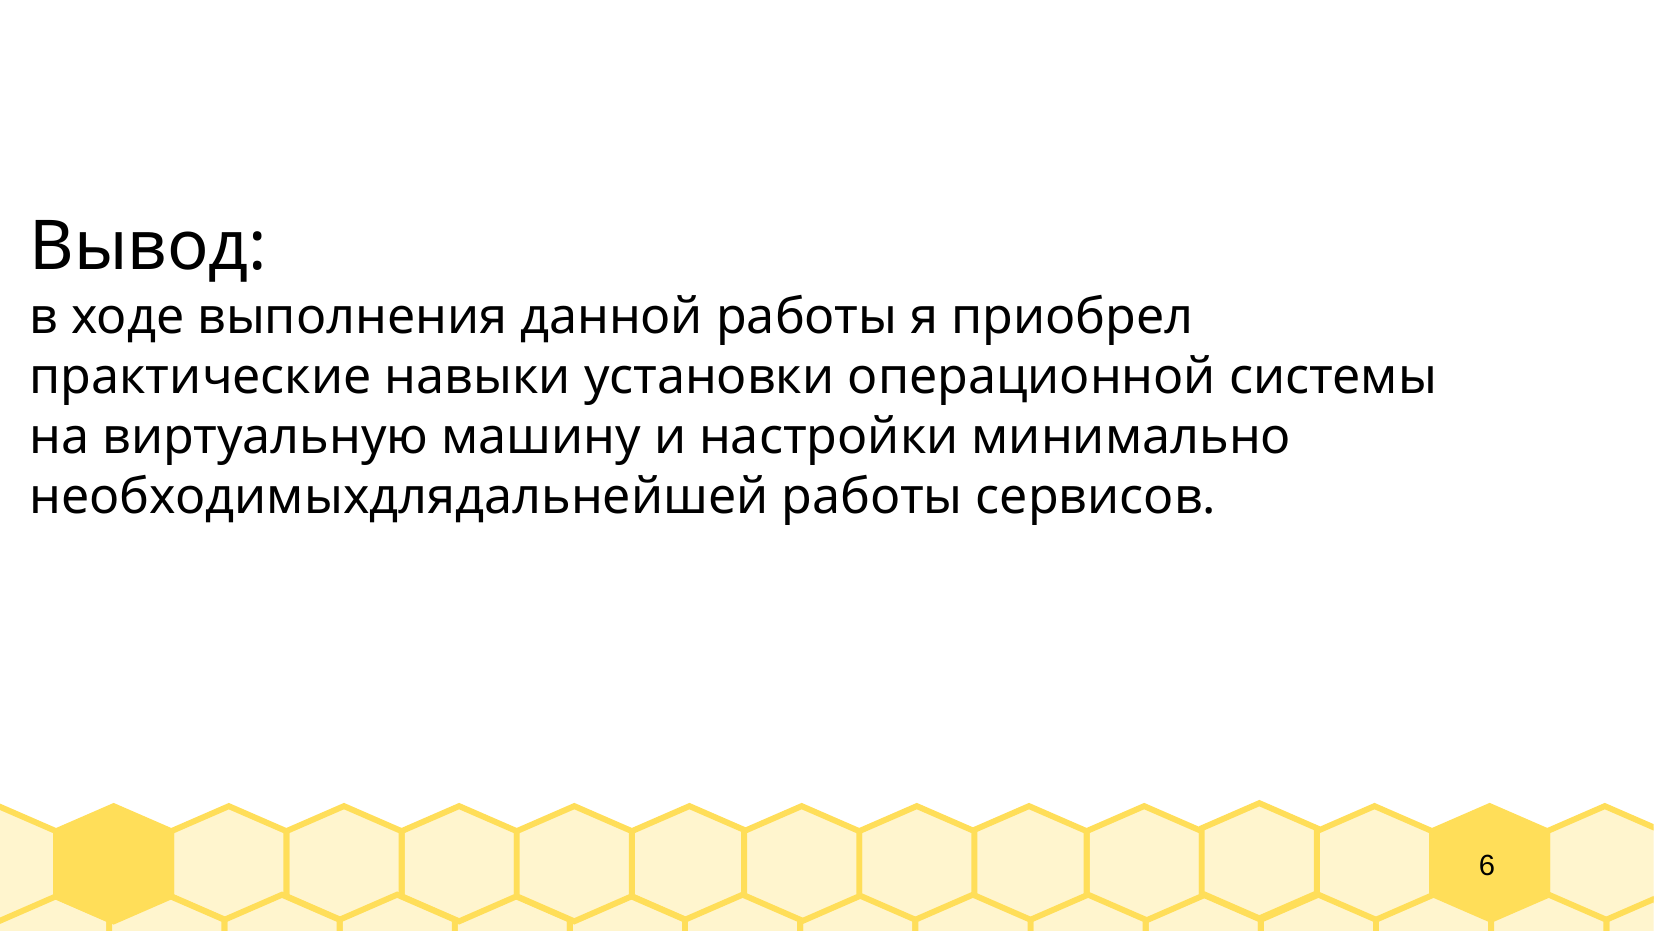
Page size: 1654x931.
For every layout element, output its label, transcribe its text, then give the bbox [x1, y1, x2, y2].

title Вывод: в ходе выполнения данной работы я приобрел практические навыки установки операционной системы на виртуальную машину и настройки минимально необходимыхдлядальнейшей работы сервисов. [29, 198, 1506, 526]
